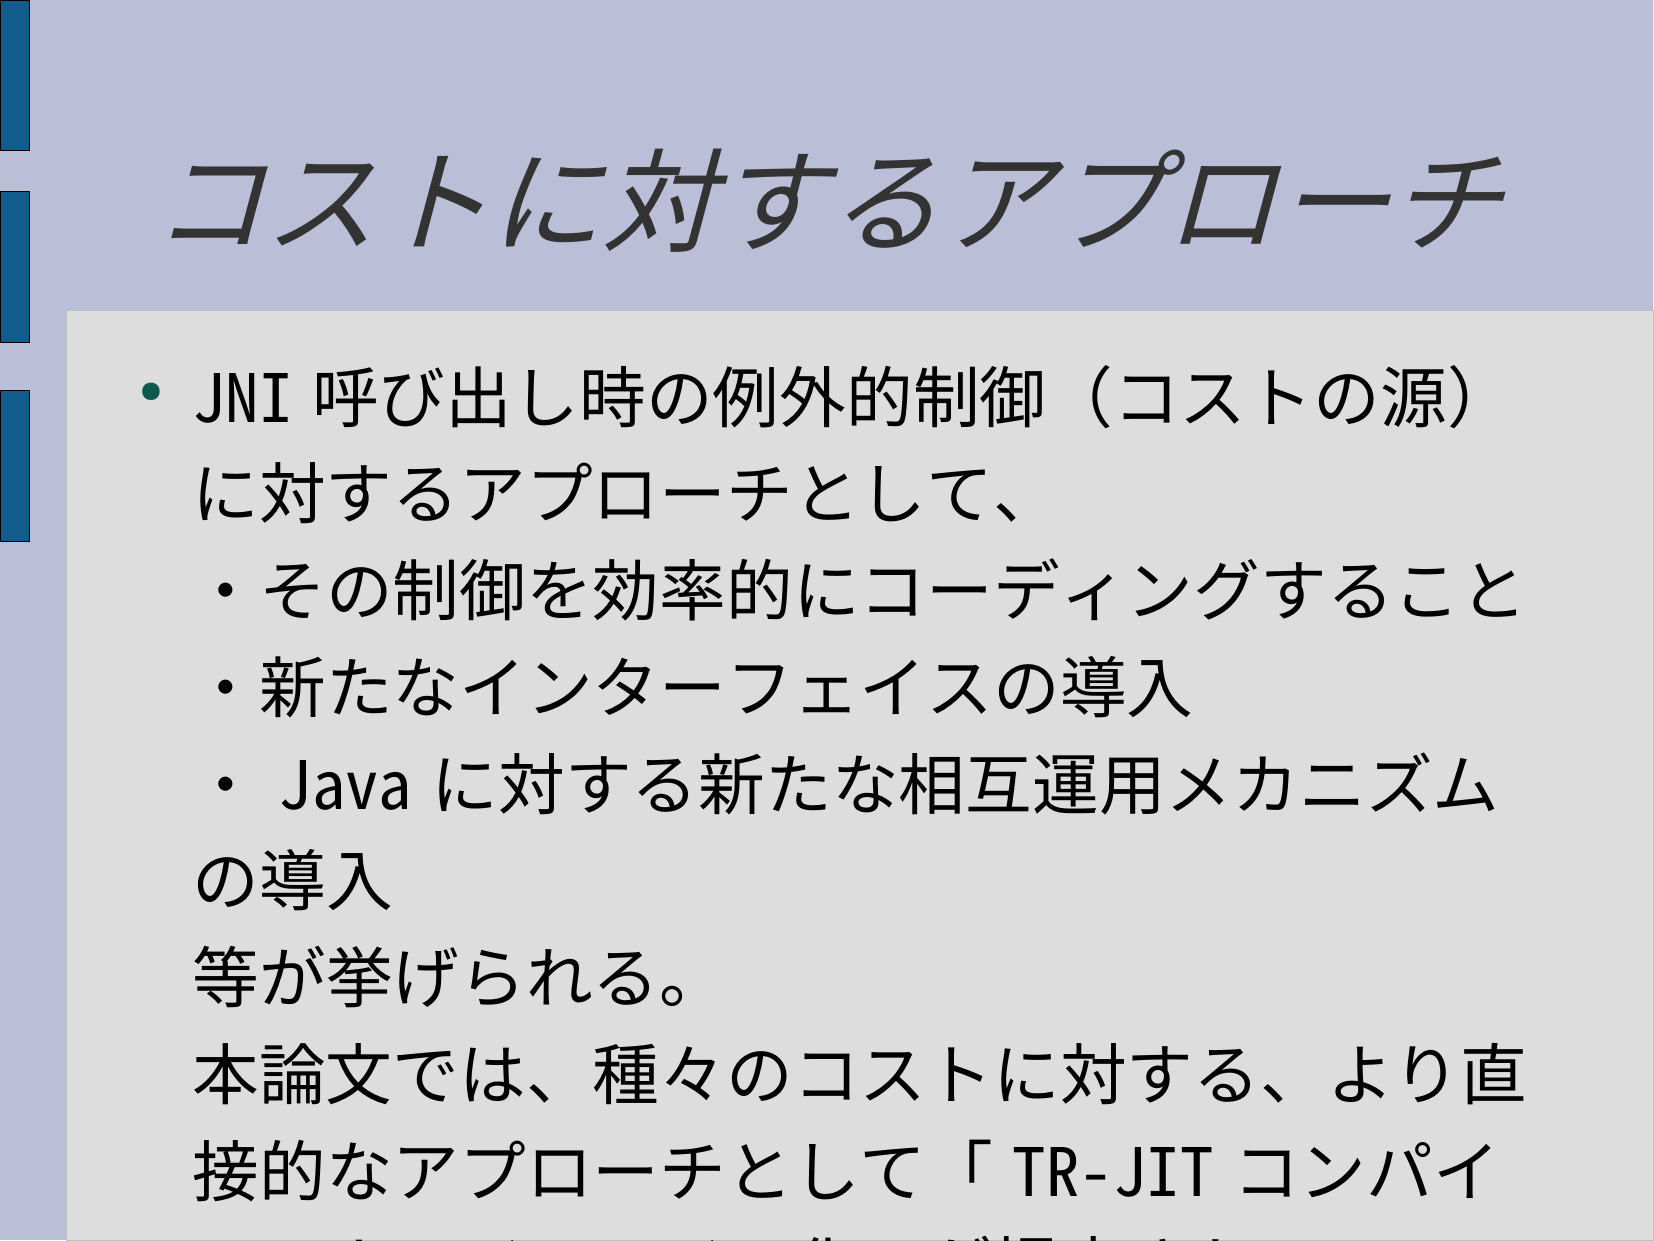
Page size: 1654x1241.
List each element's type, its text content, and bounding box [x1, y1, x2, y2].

title コストに対するアプローチ [121, 91, 1534, 299]
list JNI呼び出し時の例外的制御（コストの源）に対するアプローチとして、 ・その制御を効率的にコーディングすること ・新たなインターフェイスの導入 ・Javaに対する新たな相互運用メカニズムの導入 等が挙げられる。 本論文では、種々のコストに対する、より直接的なアプローチとして「TR-JITコンパイラによるインライン化」が提案されている。 [121, 344, 1534, 1241]
